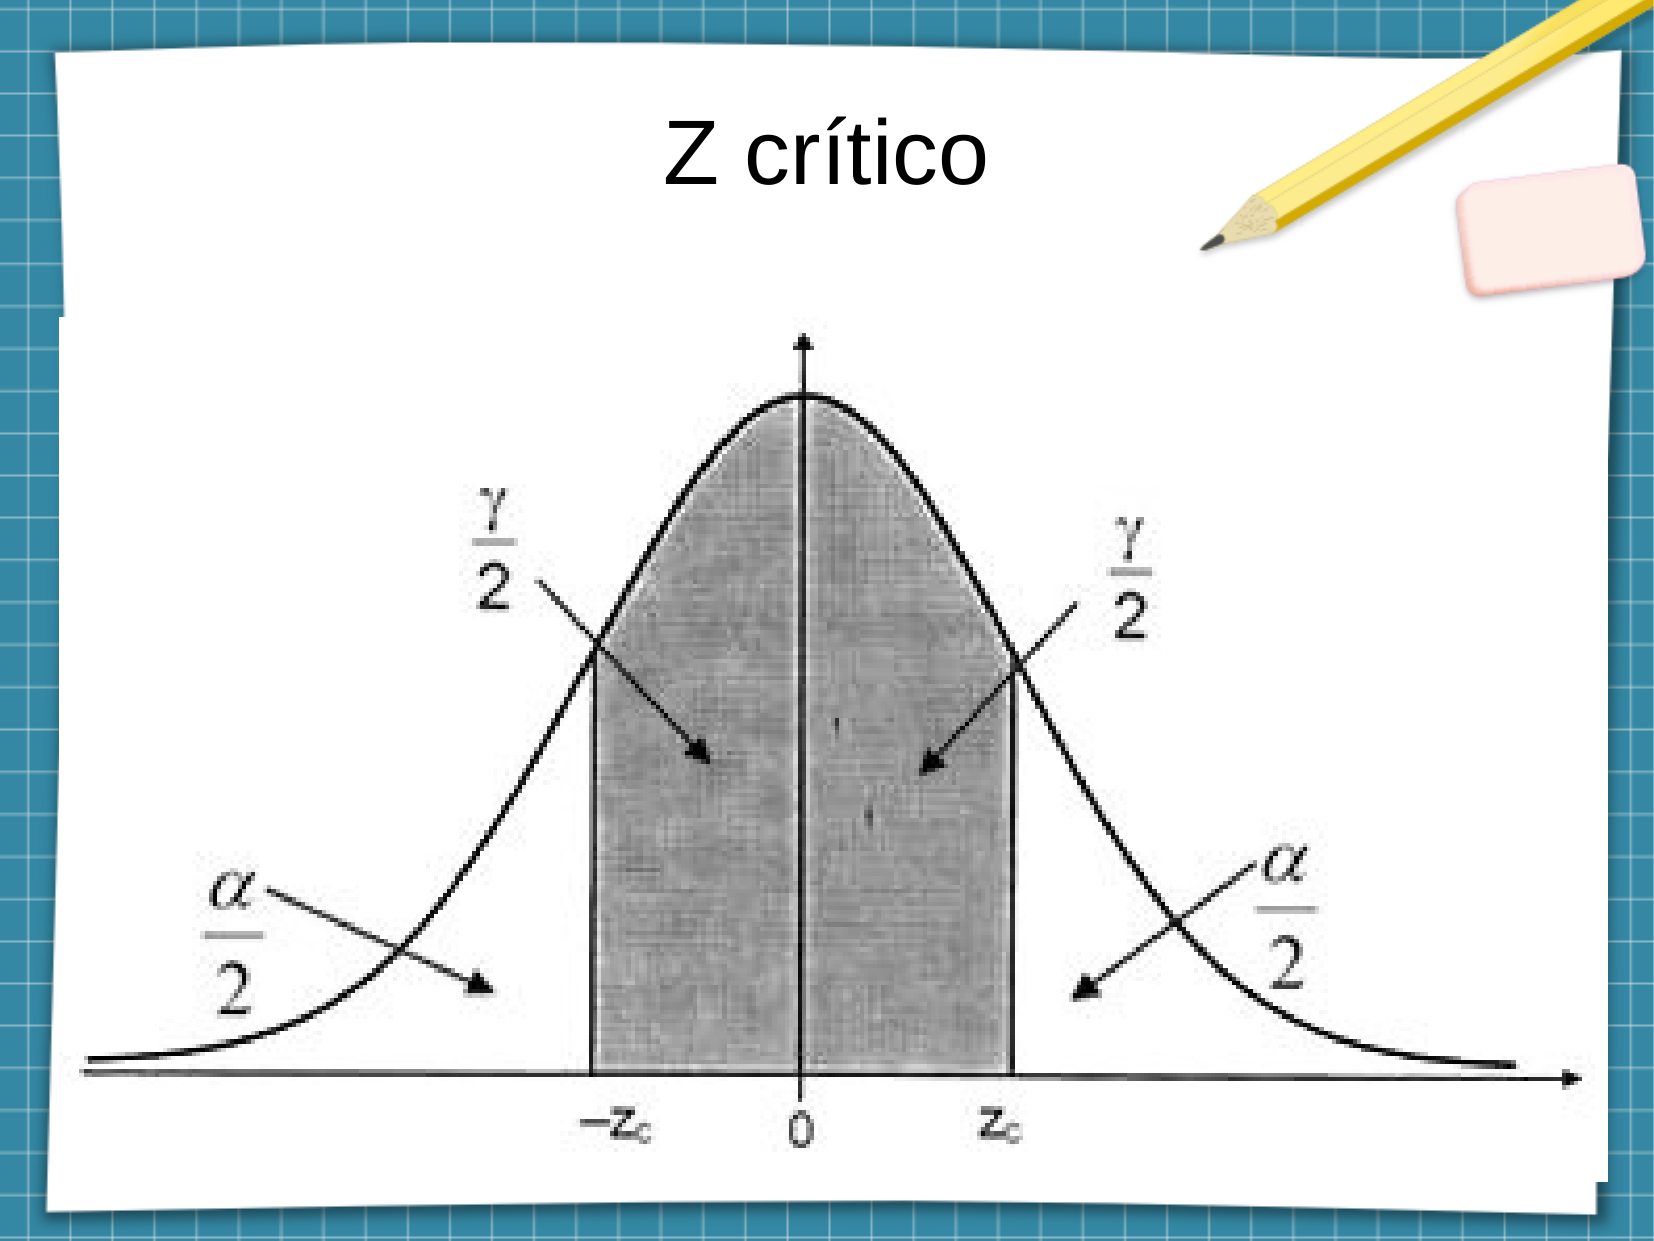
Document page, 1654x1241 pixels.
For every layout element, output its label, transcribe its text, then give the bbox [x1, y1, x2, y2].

picture [0, 0, 1654, 1241]
title Z crítico [82, 49, 1571, 257]
